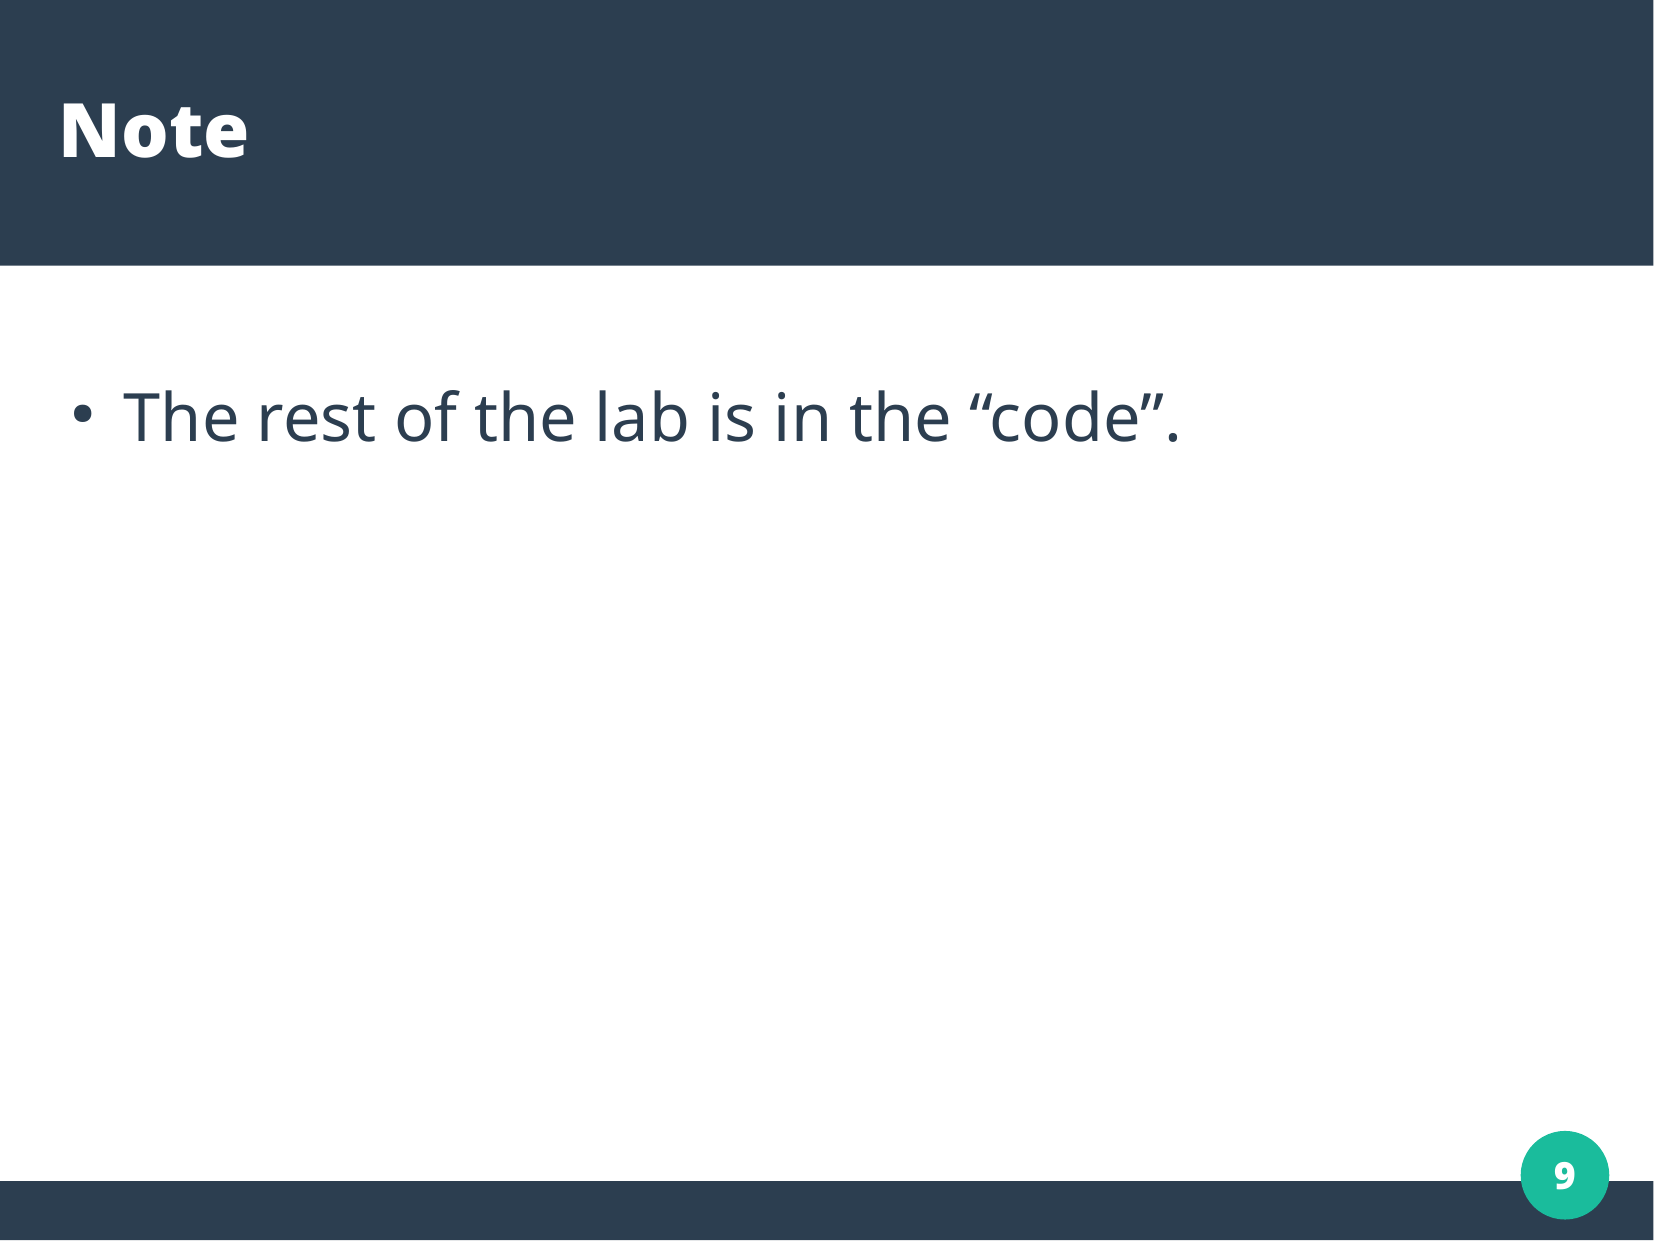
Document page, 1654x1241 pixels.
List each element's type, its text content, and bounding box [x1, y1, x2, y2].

list The rest of the lab is in the “code”. [53, 324, 1589, 1152]
title Note [59, 49, 1595, 207]
